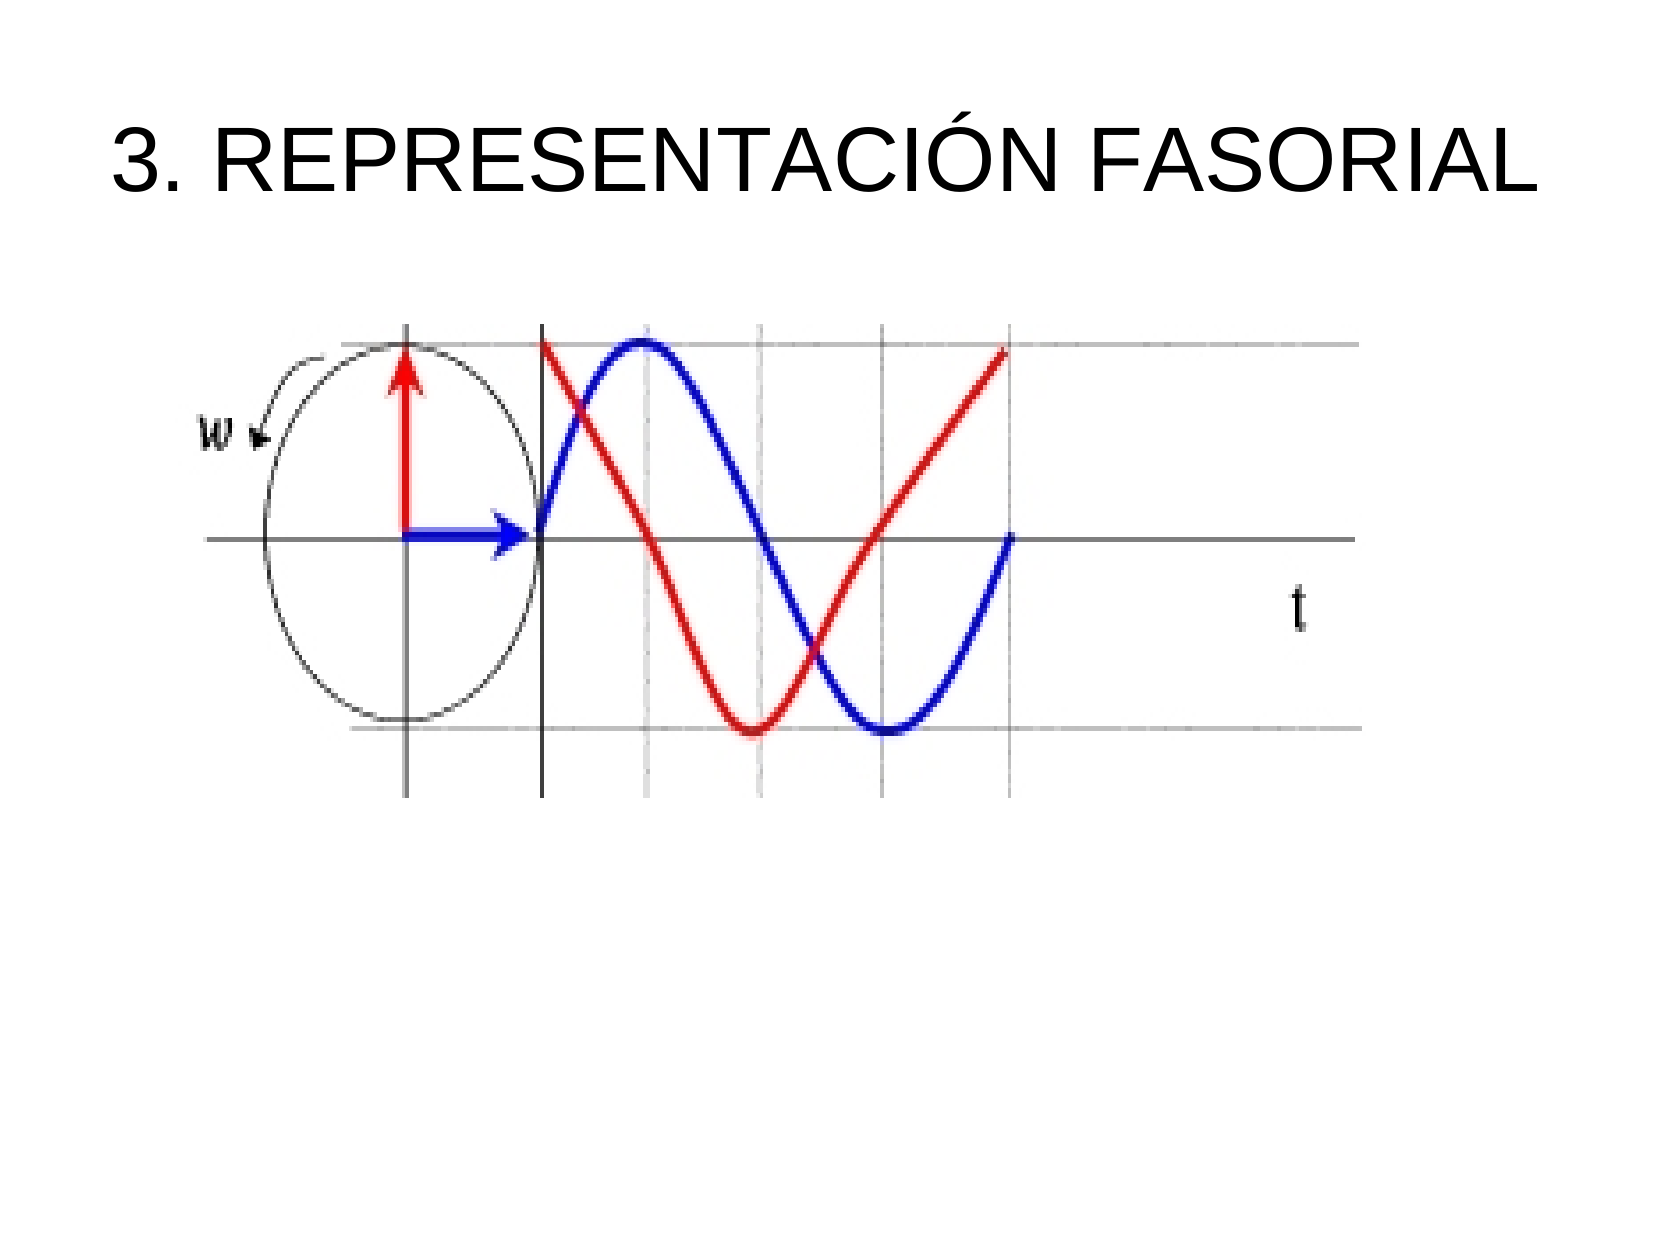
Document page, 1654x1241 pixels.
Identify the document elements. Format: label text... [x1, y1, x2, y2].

picture [147, 324, 1565, 798]
title 3. REPRESENTACIÓN FASORIAL [82, 38, 1571, 268]
